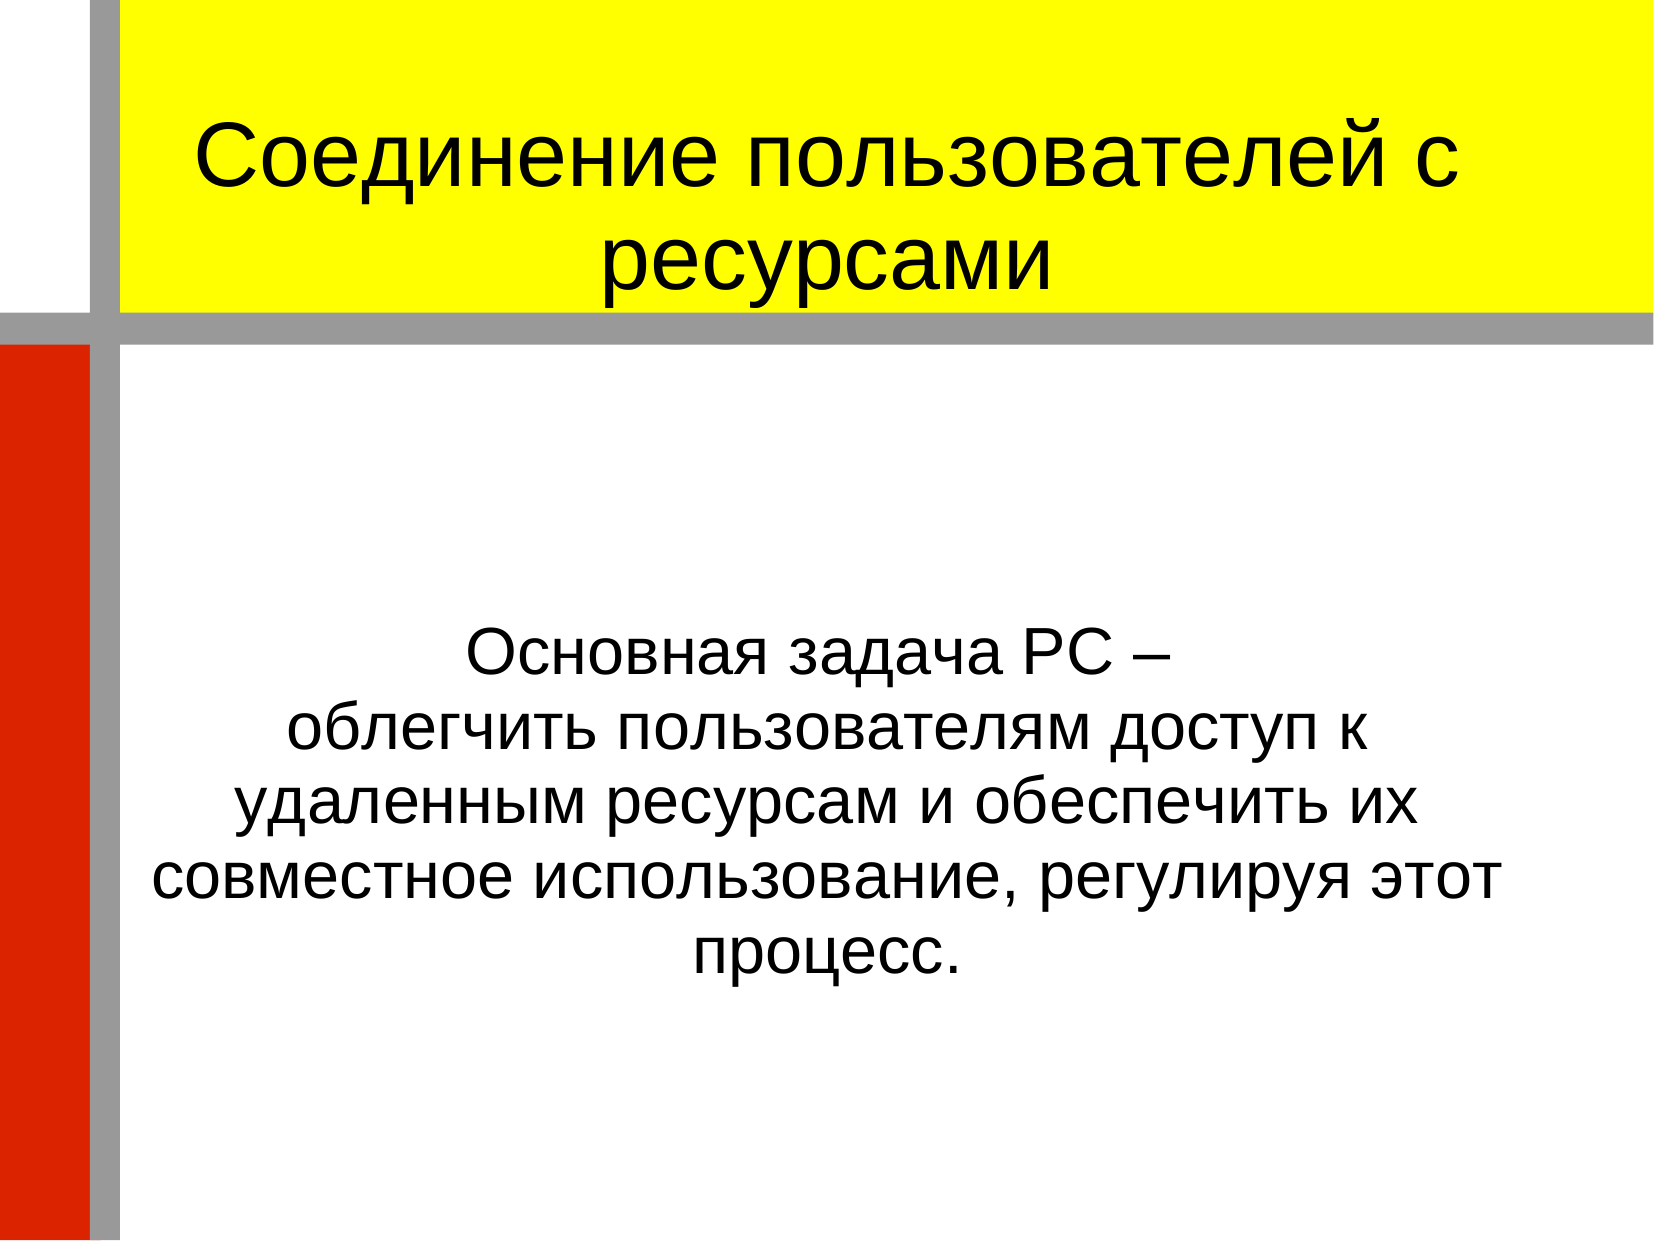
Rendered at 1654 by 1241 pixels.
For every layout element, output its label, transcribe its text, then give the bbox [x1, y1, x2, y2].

title Соединение пользователей с ресурсами [121, 103, 1534, 309]
subtitle Основная задача РС – облегчить пользователям доступ к удаленным ресурсам и обеспечить их совместное использование, регулируя этот процесс. [121, 399, 1534, 1203]
